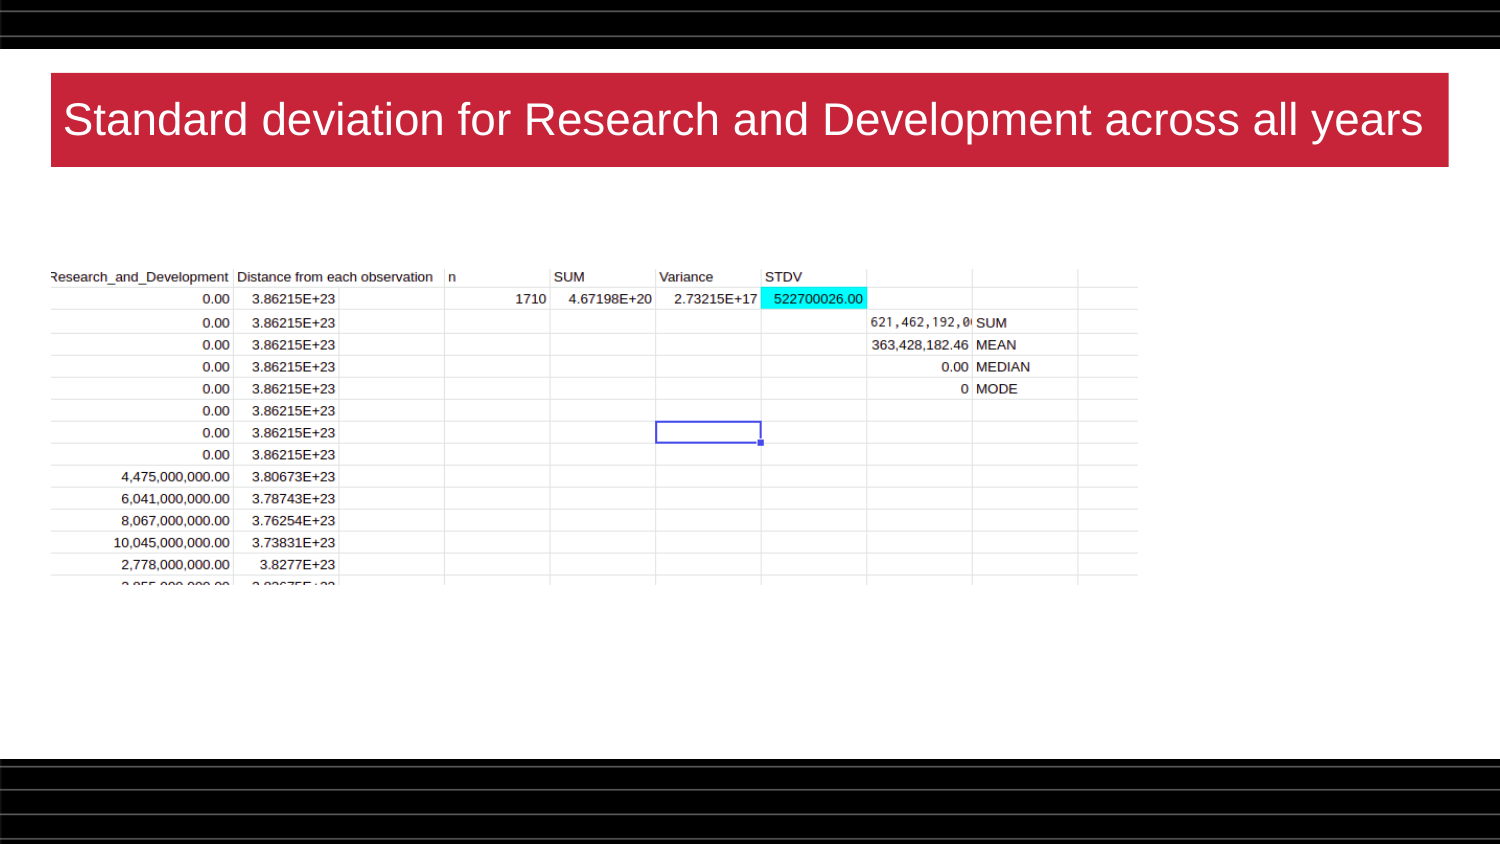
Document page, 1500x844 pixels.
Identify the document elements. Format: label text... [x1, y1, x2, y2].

picture [0, 0, 1500, 49]
picture [51, 269, 1138, 586]
picture [0, 759, 1500, 844]
title Standard deviation for Research and Development across all years [51, 72, 1449, 167]
